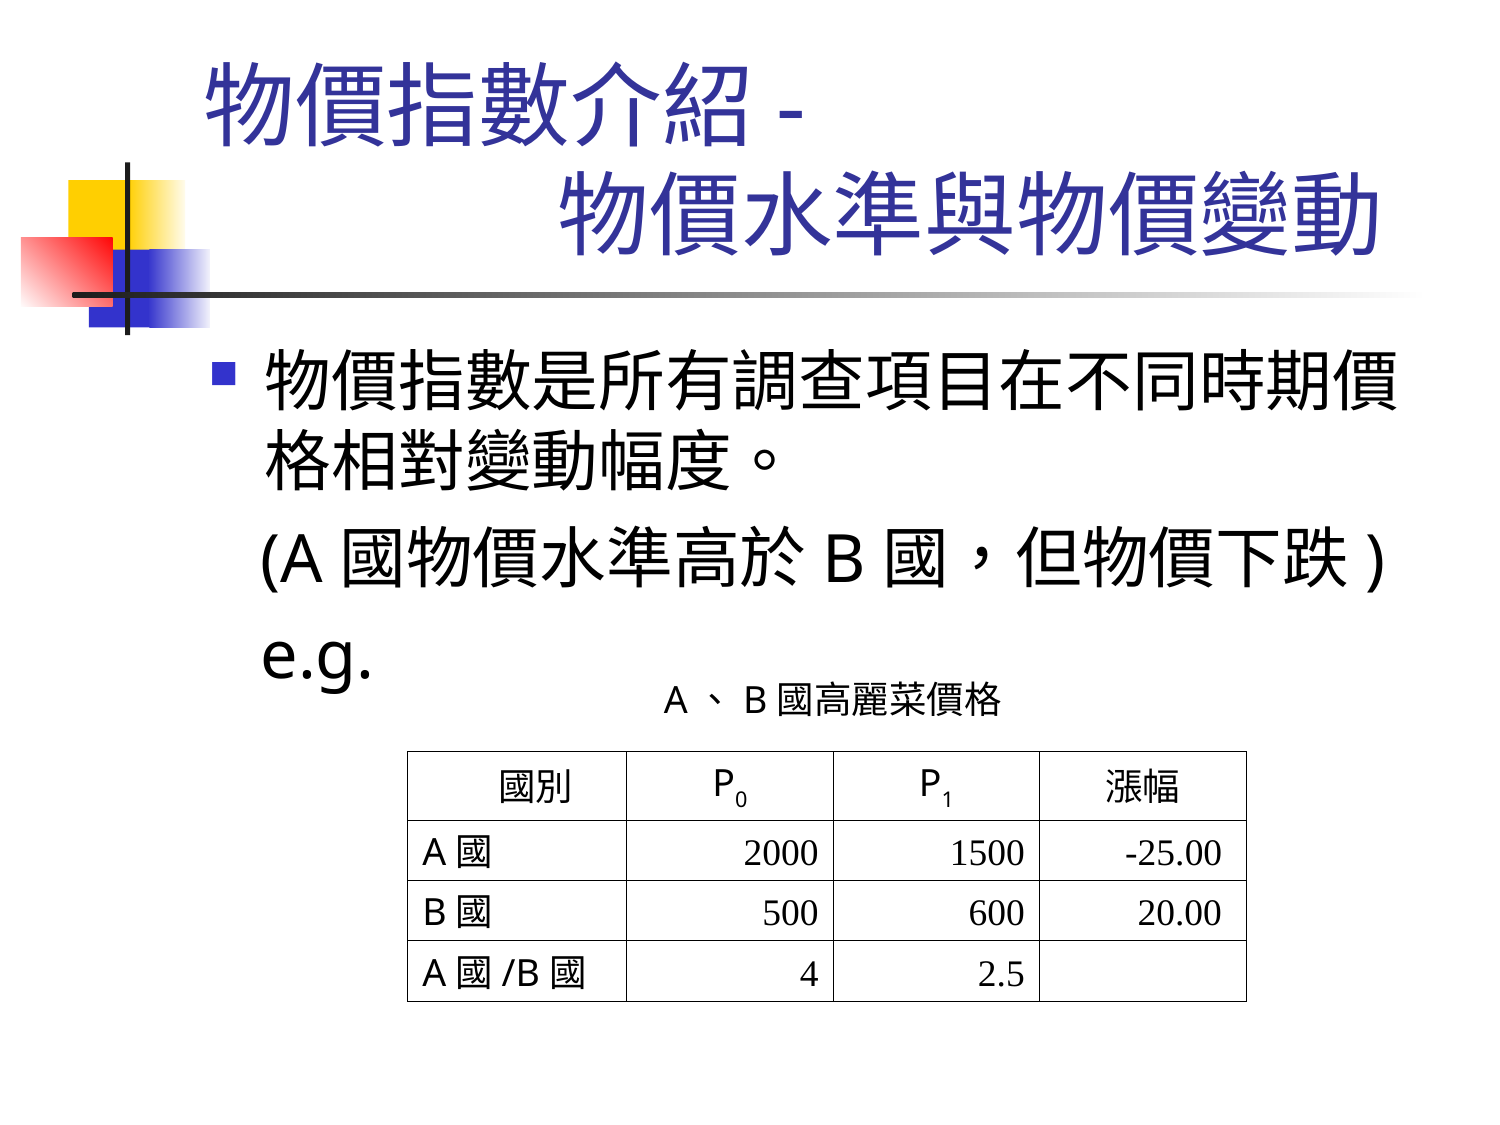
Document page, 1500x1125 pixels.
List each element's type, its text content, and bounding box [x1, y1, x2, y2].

table_header 漲幅 [1040, 752, 1246, 820]
table_header P0 [627, 752, 833, 820]
table_cell B國 [408, 881, 626, 940]
table_cell A國/B國 [408, 941, 626, 1001]
table_cell [1040, 941, 1246, 1001]
table_cell 500 [627, 881, 833, 940]
table_cell 20.00 [1040, 881, 1246, 940]
list 物價指數是所有調查項目在不同時期價格相對變動幅度。 (A國物價水準高於B國，但物價下跌) e.g. [193, 331, 1469, 1007]
table_cell A國 [408, 821, 626, 880]
table_header P1 [834, 752, 1039, 820]
title 物價指數介紹- 物價水準與物價變動 [188, 35, 1468, 276]
table_cell 2.5 [834, 941, 1039, 1001]
text_box A、B國高麗菜價格 [501, 668, 1164, 730]
table_cell 4 [627, 941, 833, 1001]
table_header 國別 [408, 752, 626, 820]
table_cell -25.00 [1040, 821, 1246, 880]
table_cell 1500 [834, 821, 1039, 880]
table_cell 2000 [627, 821, 833, 880]
table_cell 600 [834, 881, 1039, 940]
